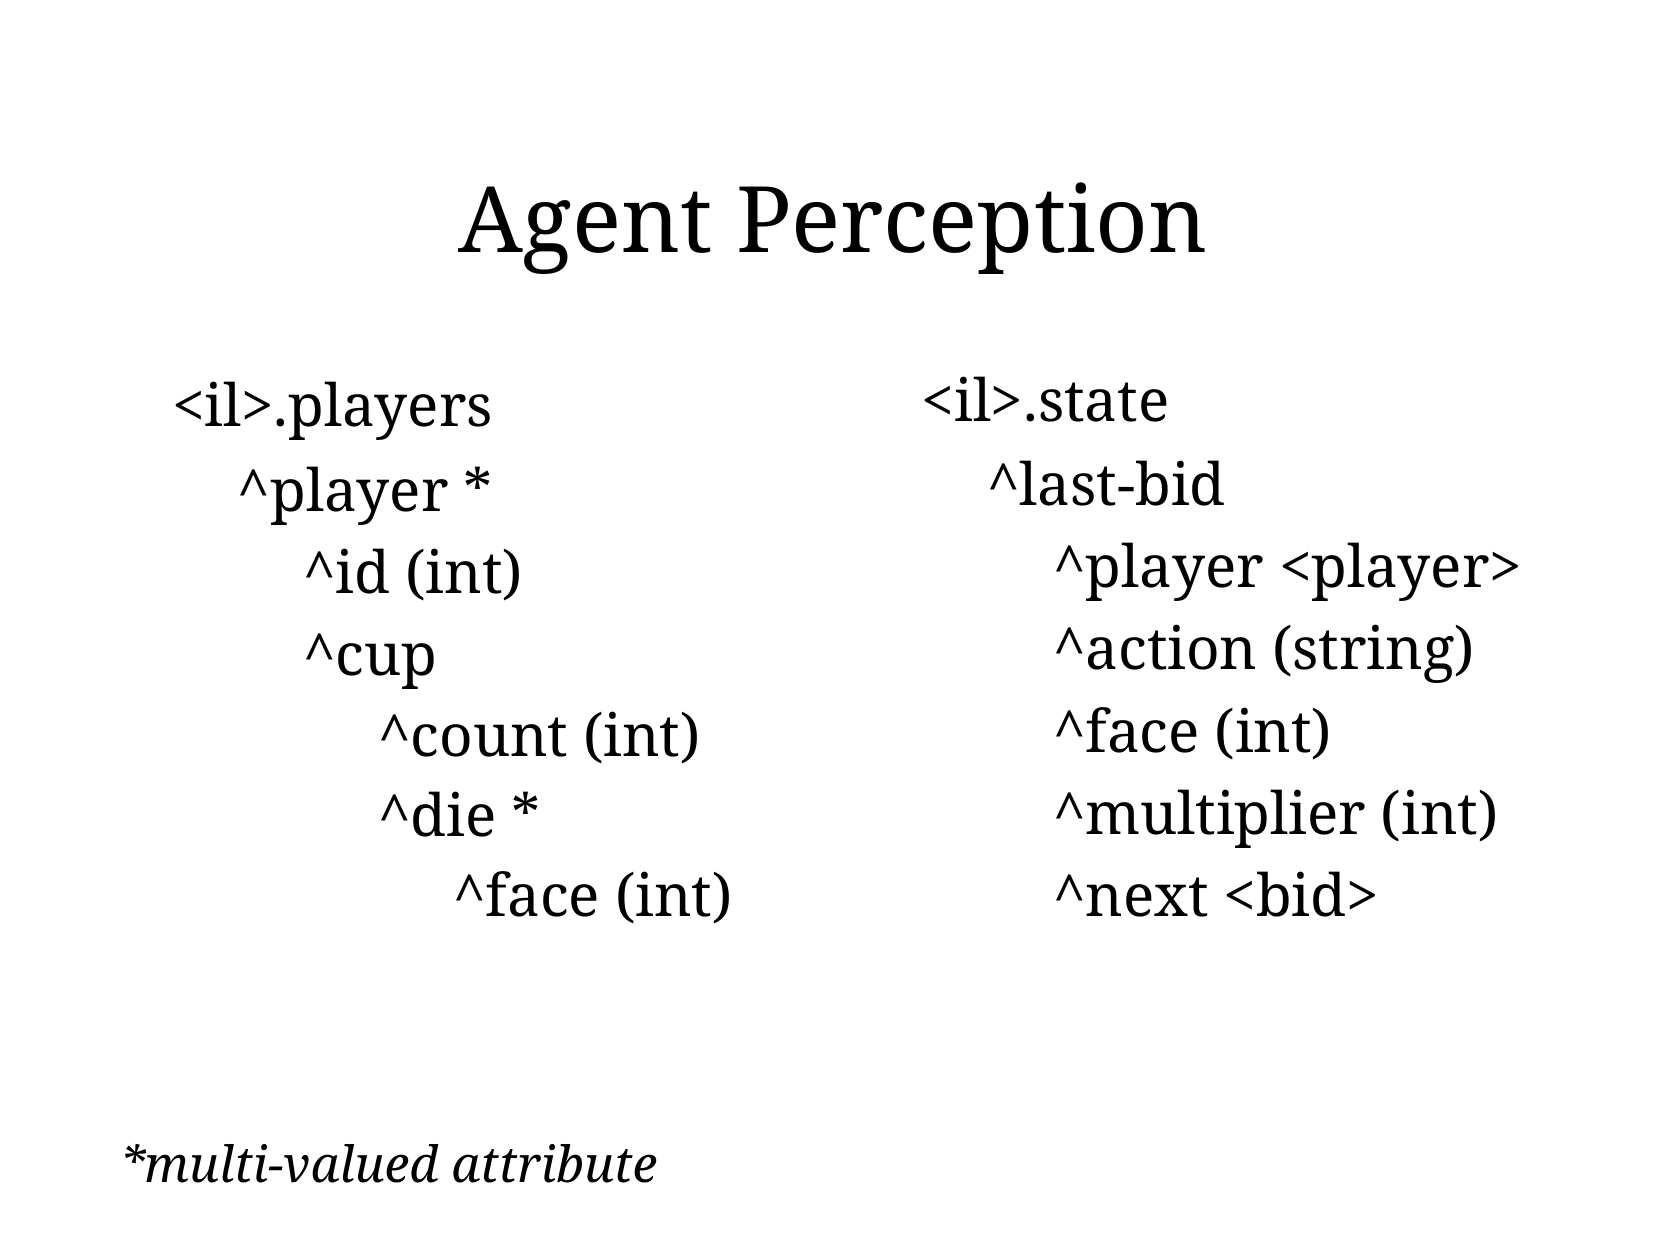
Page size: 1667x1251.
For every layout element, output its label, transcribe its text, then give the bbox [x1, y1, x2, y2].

text_box *multi-valued attribute [104, 1125, 658, 1201]
list <il>.players ^player * ^id (int) ^cup ^count (int) ^die * ^face (int) [101, 360, 793, 1112]
title Agent Perception [124, 110, 1542, 320]
list <il>.state ^last-bid ^player <player> ^action (string) ^face (int) ^multiplier (int) ^next <bid> [850, 355, 1543, 1106]
